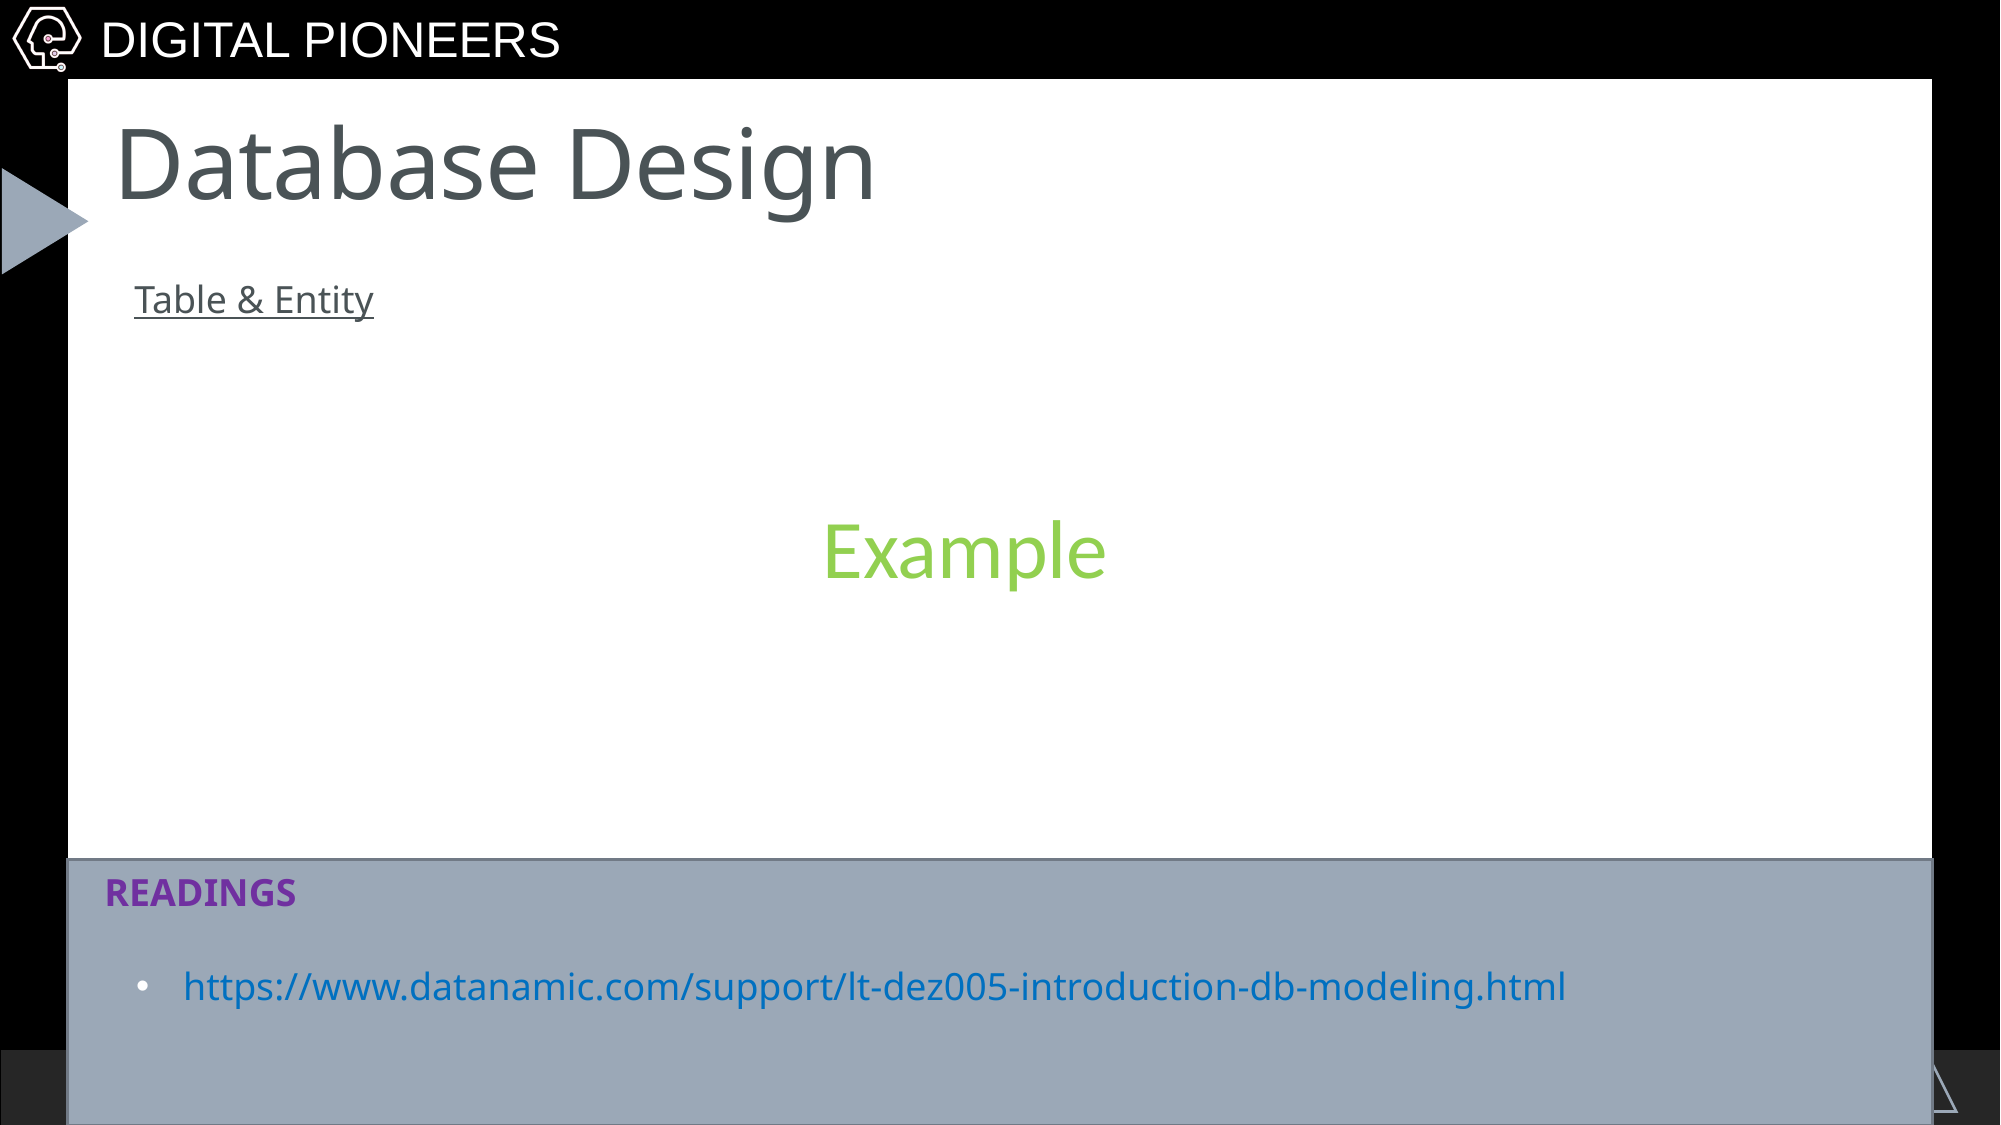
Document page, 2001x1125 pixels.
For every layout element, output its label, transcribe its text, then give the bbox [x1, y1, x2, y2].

picture [7, 5, 85, 73]
text_box DIGITAL PIONEERS [85, 0, 596, 76]
text_box https://www.datanamic.com/support/lt-dez005-introduction-db-modeling.html [121, 955, 1738, 1017]
text_box Example [807, 487, 1181, 604]
title Database Design [98, 93, 1813, 243]
text_box [68, 860, 1933, 1125]
text_box READINGS [89, 861, 326, 922]
text_box Table & Entity [119, 268, 1842, 421]
